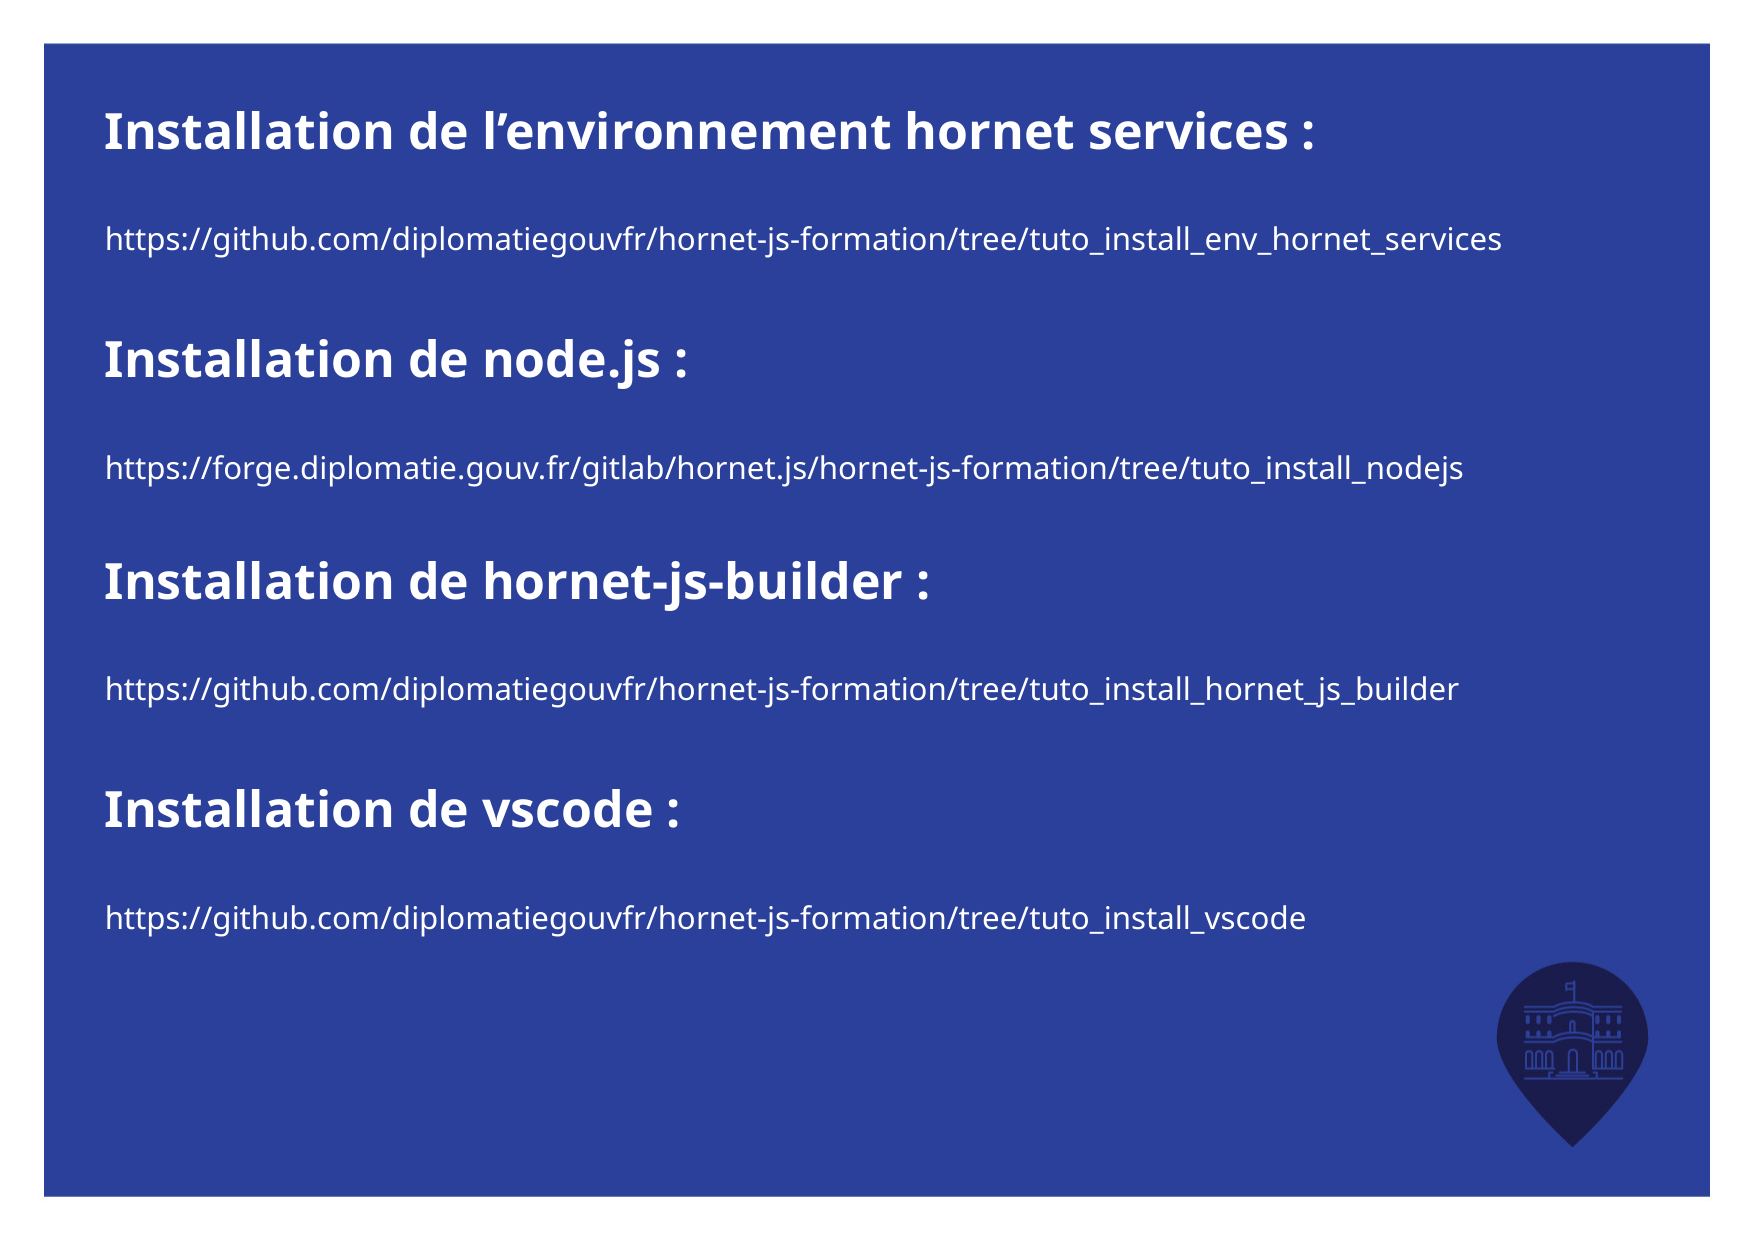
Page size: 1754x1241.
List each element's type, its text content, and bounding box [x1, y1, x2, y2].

picture [0, 0, 1754, 1241]
list [75, 195, 1666, 1061]
title Installation de node.js : https://forge.diplomatie.gouv.fr/gitlab/hornet.js/hornet-js-formation/tree/tuto_install_nodejs [87, 333, 1666, 541]
title Installation de vscode : https://github.com/diplomatiegouvfr/hornet-js-formation/tree/tuto_install_vscode [87, 783, 1666, 991]
title Installation de l’environnement hornet services : https://github.com/diplomatiegouvfr/hornet-js-formation/tree/tuto_install_env_hornet_services [87, 105, 1666, 195]
title Installation de hornet-js-builder : https://github.com/diplomatiegouvfr/hornet-js-formation/tree/tuto_install_hornet_js_builder [87, 555, 1666, 762]
